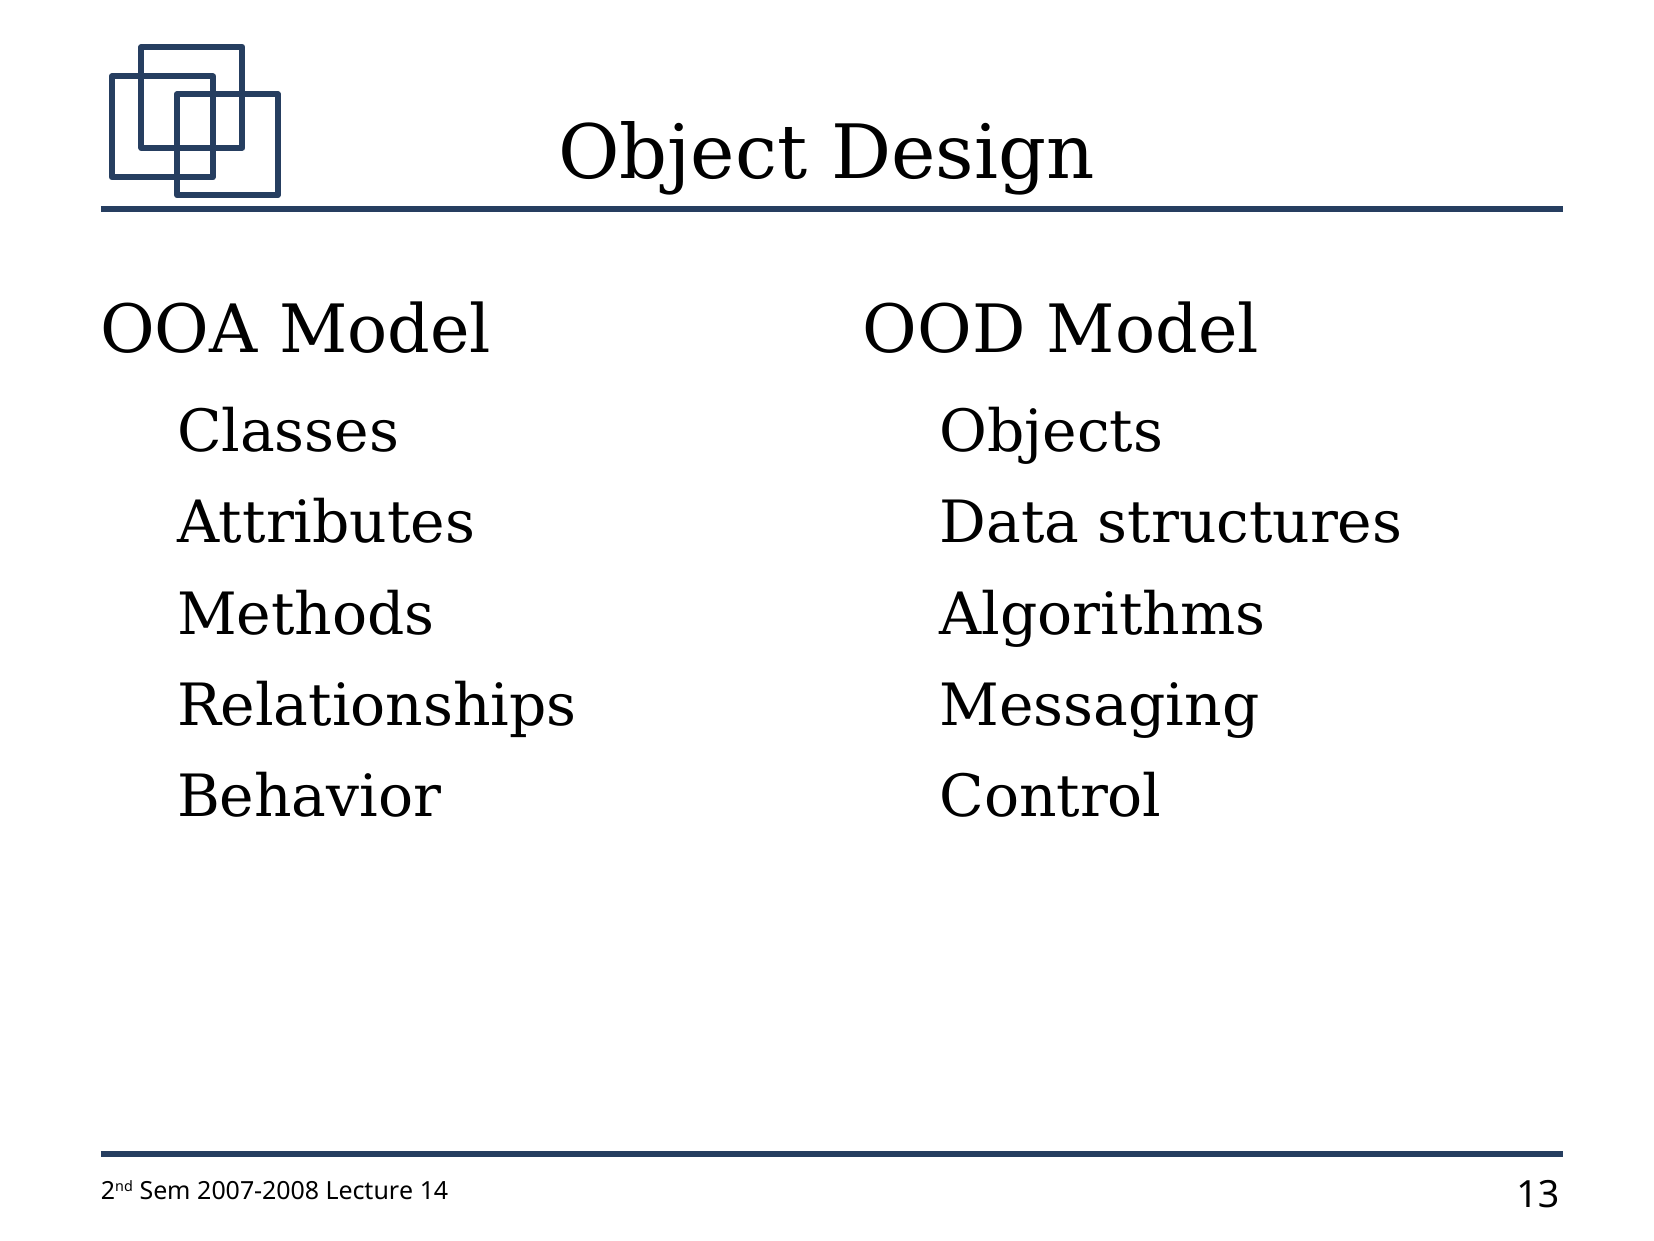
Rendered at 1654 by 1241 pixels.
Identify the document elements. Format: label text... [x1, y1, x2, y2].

title Object Design [82, 49, 1571, 257]
list OOA Model Classes Attributes Methods Relationships Behavior [82, 290, 809, 1109]
list OOD Model Objects Data structures Algorithms Messaging Control [845, 290, 1572, 1109]
